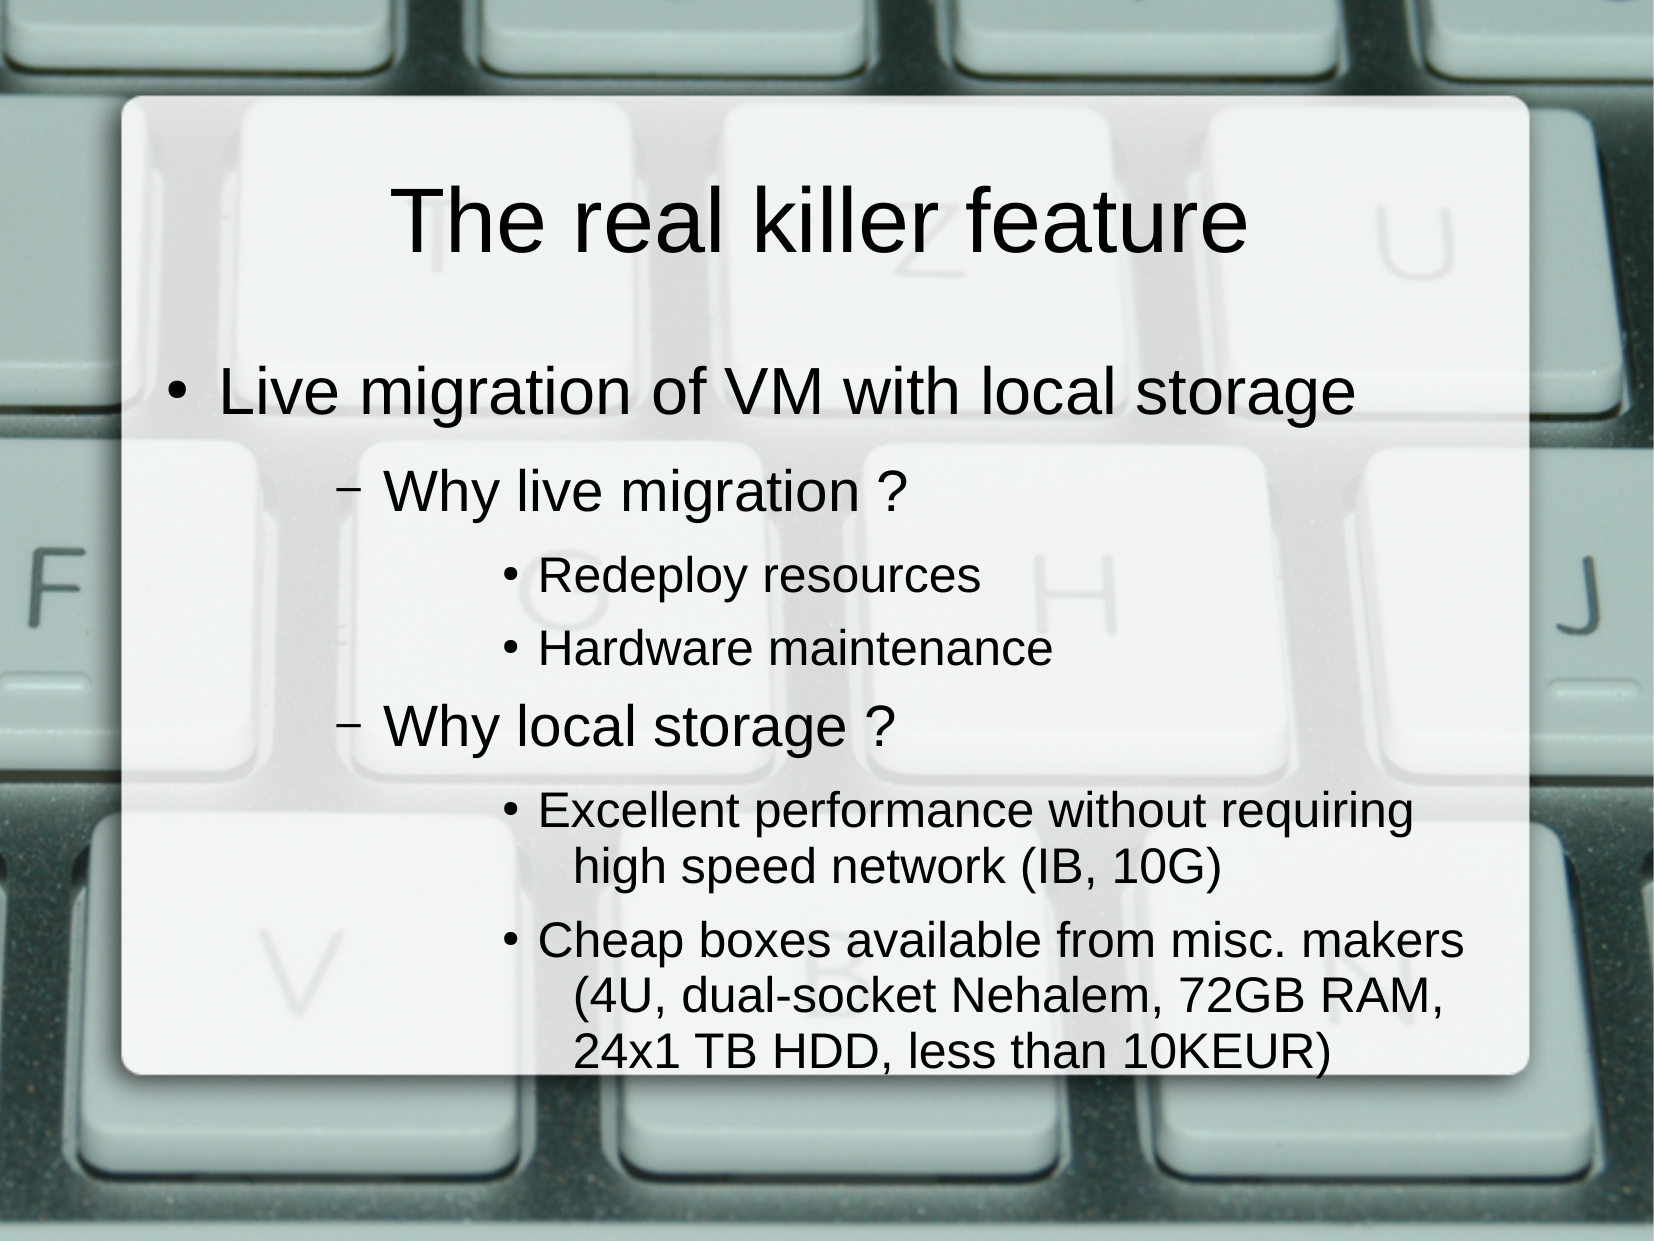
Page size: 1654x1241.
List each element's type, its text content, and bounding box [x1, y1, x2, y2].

title The real killer feature [135, 125, 1506, 318]
list Live migration of VM with local storage Why live migration ? Redeploy resources Hardware maintenance Why local storage ? Excellent performance without requiring high speed network (IB, 10G) Cheap boxes available from misc. makers (4U, dual-socket Nehalem, 72GB RAM, 24x1 TB HDD, less than 10KEUR) [147, 354, 1506, 1159]
picture [0, 0, 1654, 1241]
